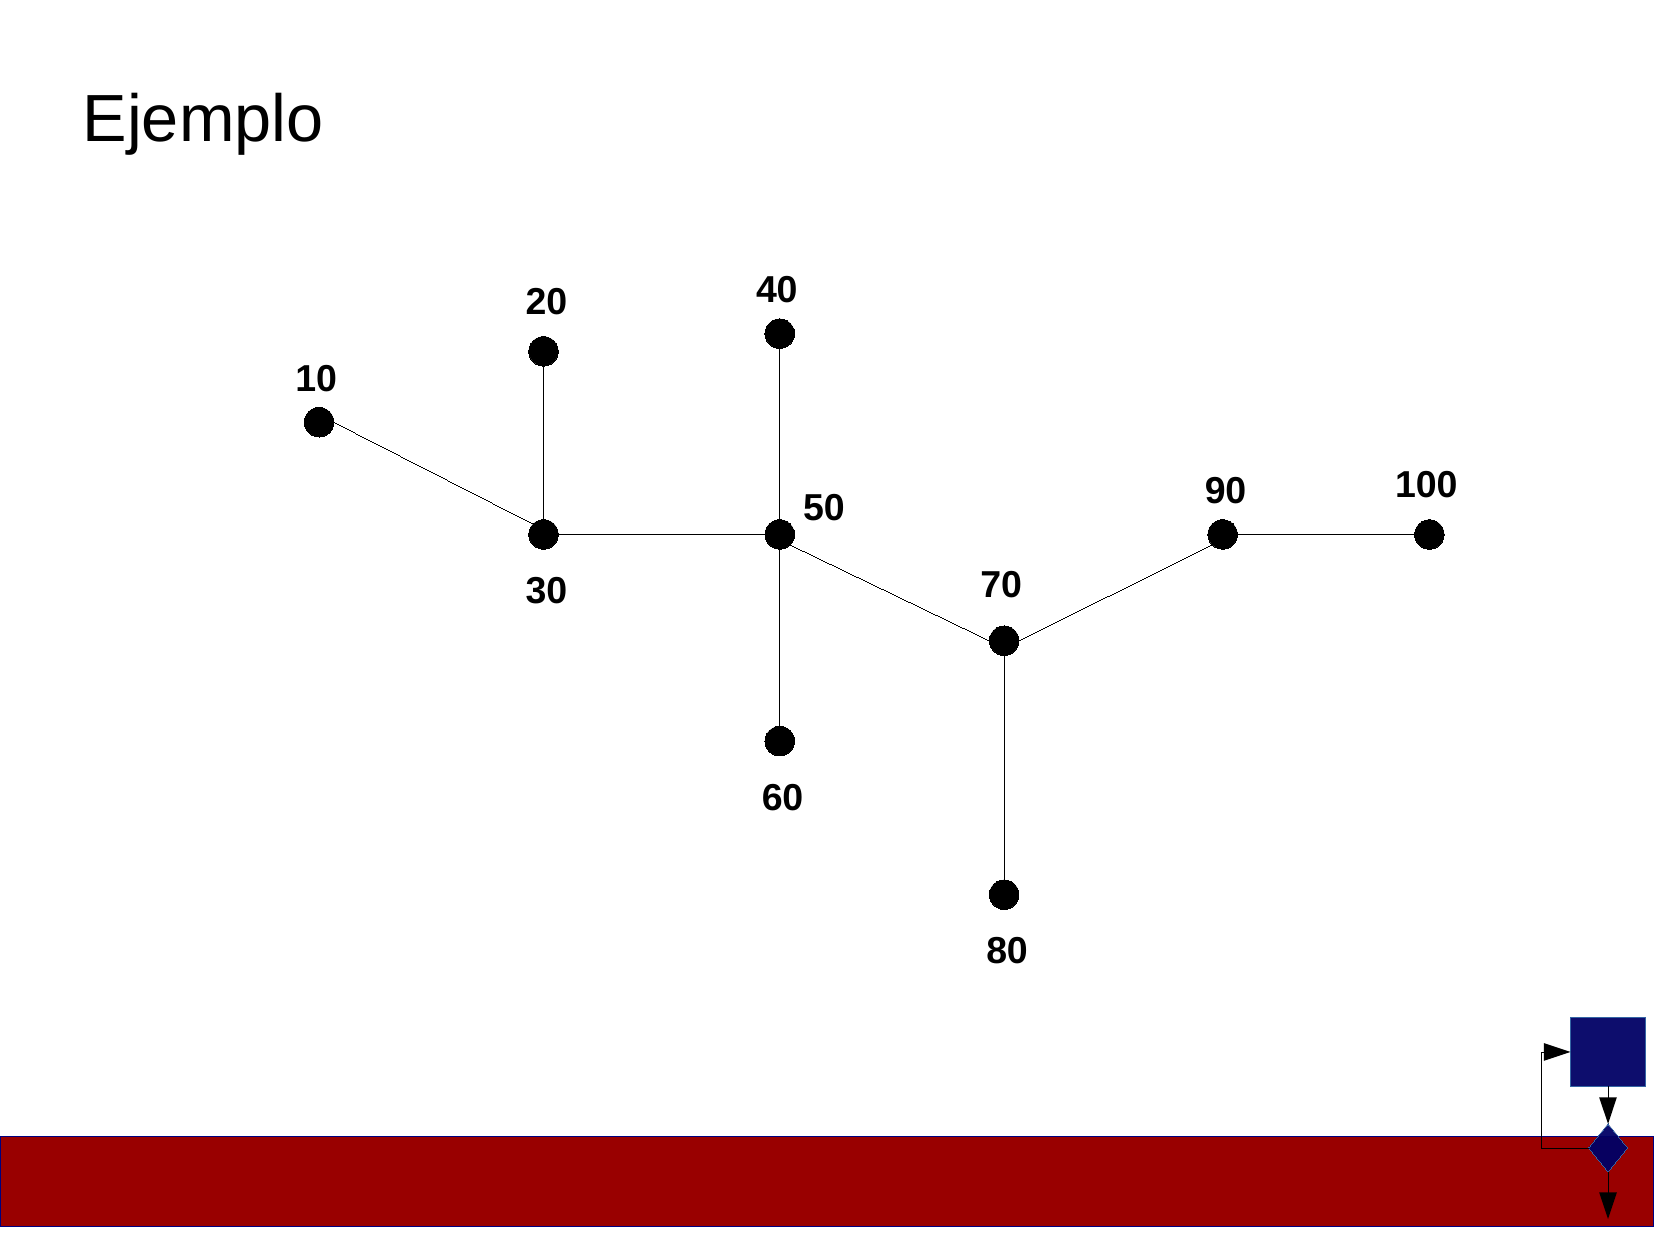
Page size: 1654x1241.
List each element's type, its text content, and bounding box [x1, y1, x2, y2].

subtitle Ejemplo [82, 49, 1571, 1010]
text_box [304, 407, 334, 438]
text_box [989, 879, 1004, 910]
text_box [528, 519, 559, 550]
text_box 100 [1402, 460, 1451, 508]
text_box [764, 726, 795, 756]
text_box [764, 318, 795, 349]
text_box 20 [522, 277, 571, 325]
text_box 60 [759, 773, 807, 821]
text_box 30 [522, 566, 571, 615]
text_box [0, 1124, 1654, 1227]
text_box [1570, 1017, 1646, 1087]
text_box [1414, 519, 1445, 550]
text_box 40 [753, 265, 801, 313]
text_box [528, 336, 559, 367]
text_box 90 [1201, 466, 1250, 514]
text_box [1005, 879, 1019, 910]
text_box 70 [977, 560, 1025, 609]
text_box [989, 625, 1019, 656]
text_box 80 [983, 927, 1031, 975]
text_box [1207, 519, 1238, 550]
text_box 50 [800, 484, 848, 532]
text_box 10 [292, 354, 340, 402]
text_box [764, 519, 795, 550]
text_box 100 [1443, 475, 1450, 493]
